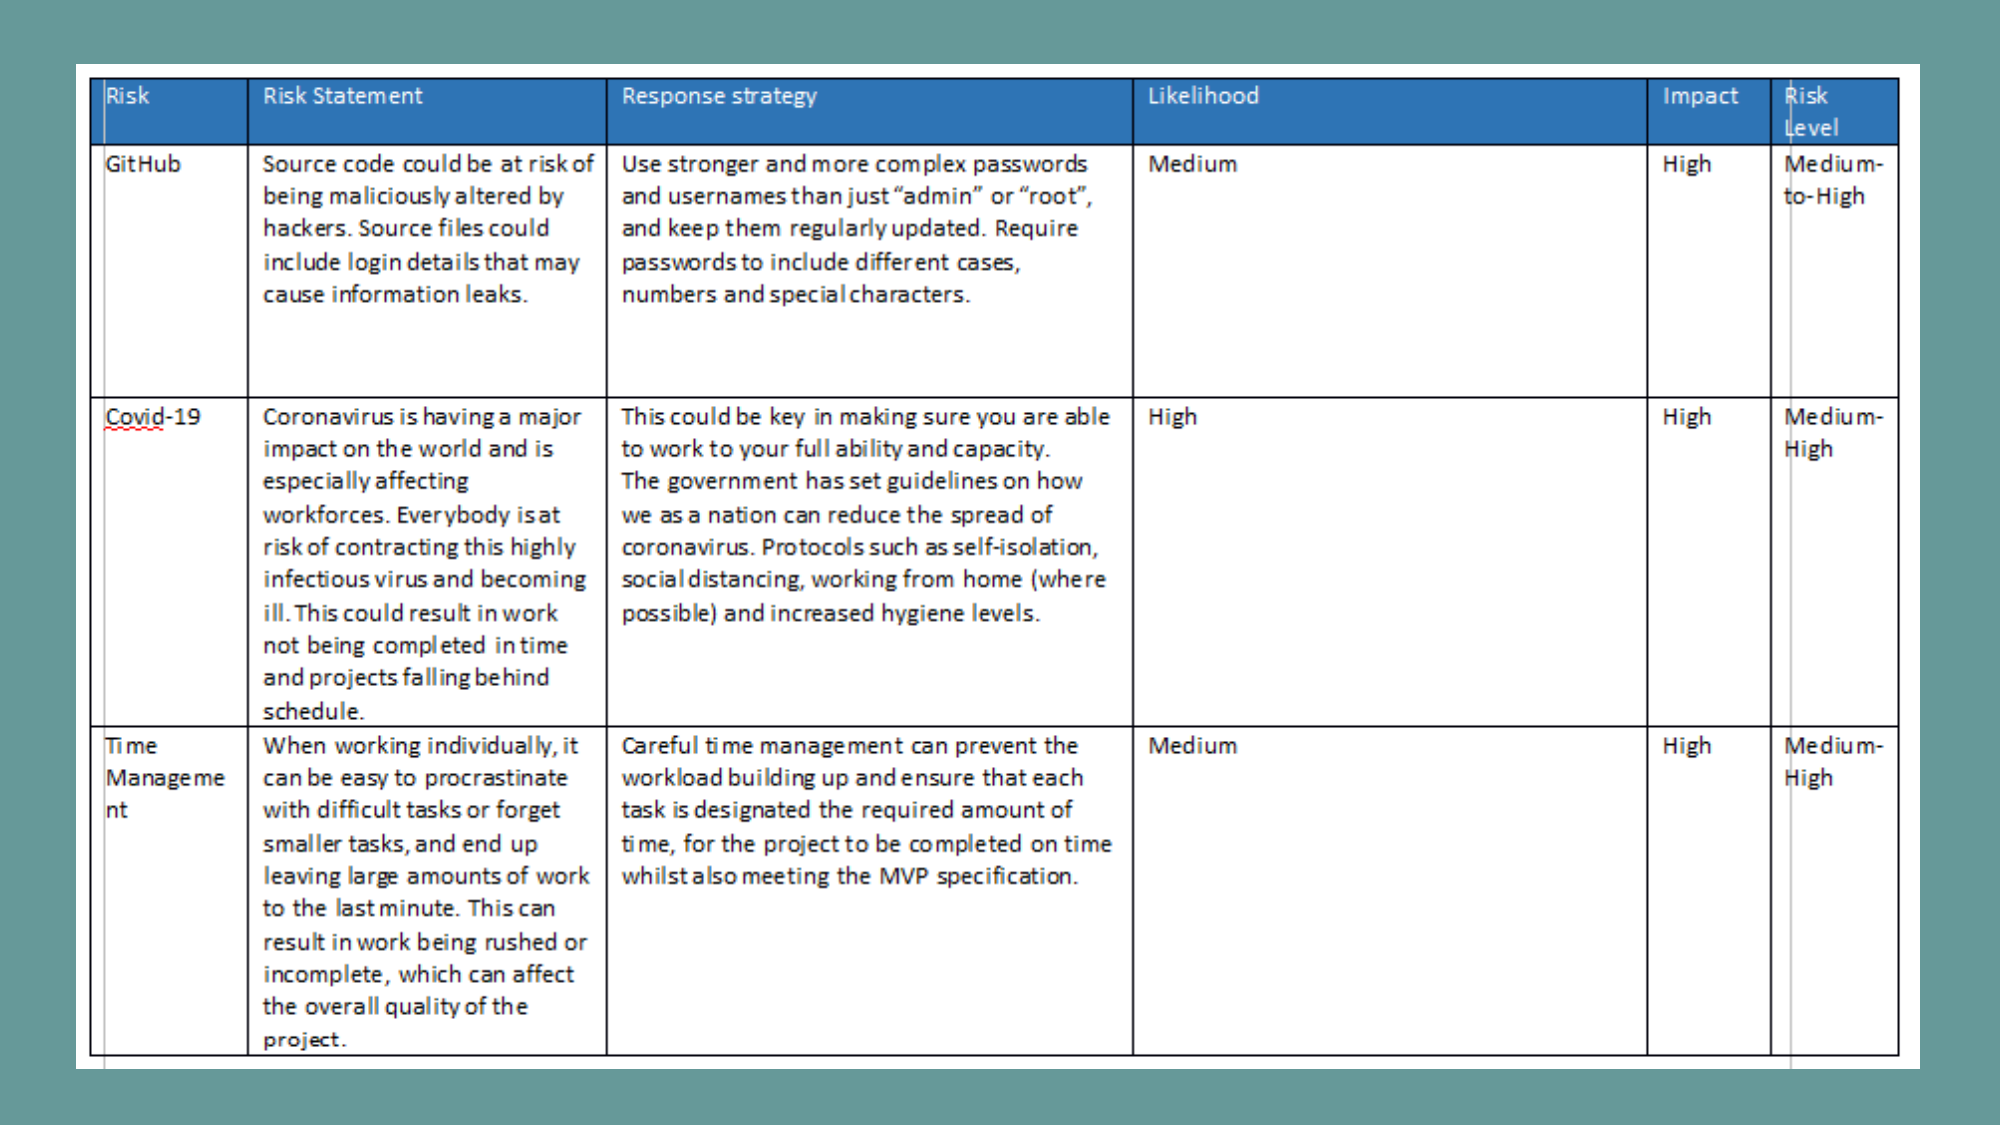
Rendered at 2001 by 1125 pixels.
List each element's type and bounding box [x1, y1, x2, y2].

picture [76, 64, 1920, 1069]
